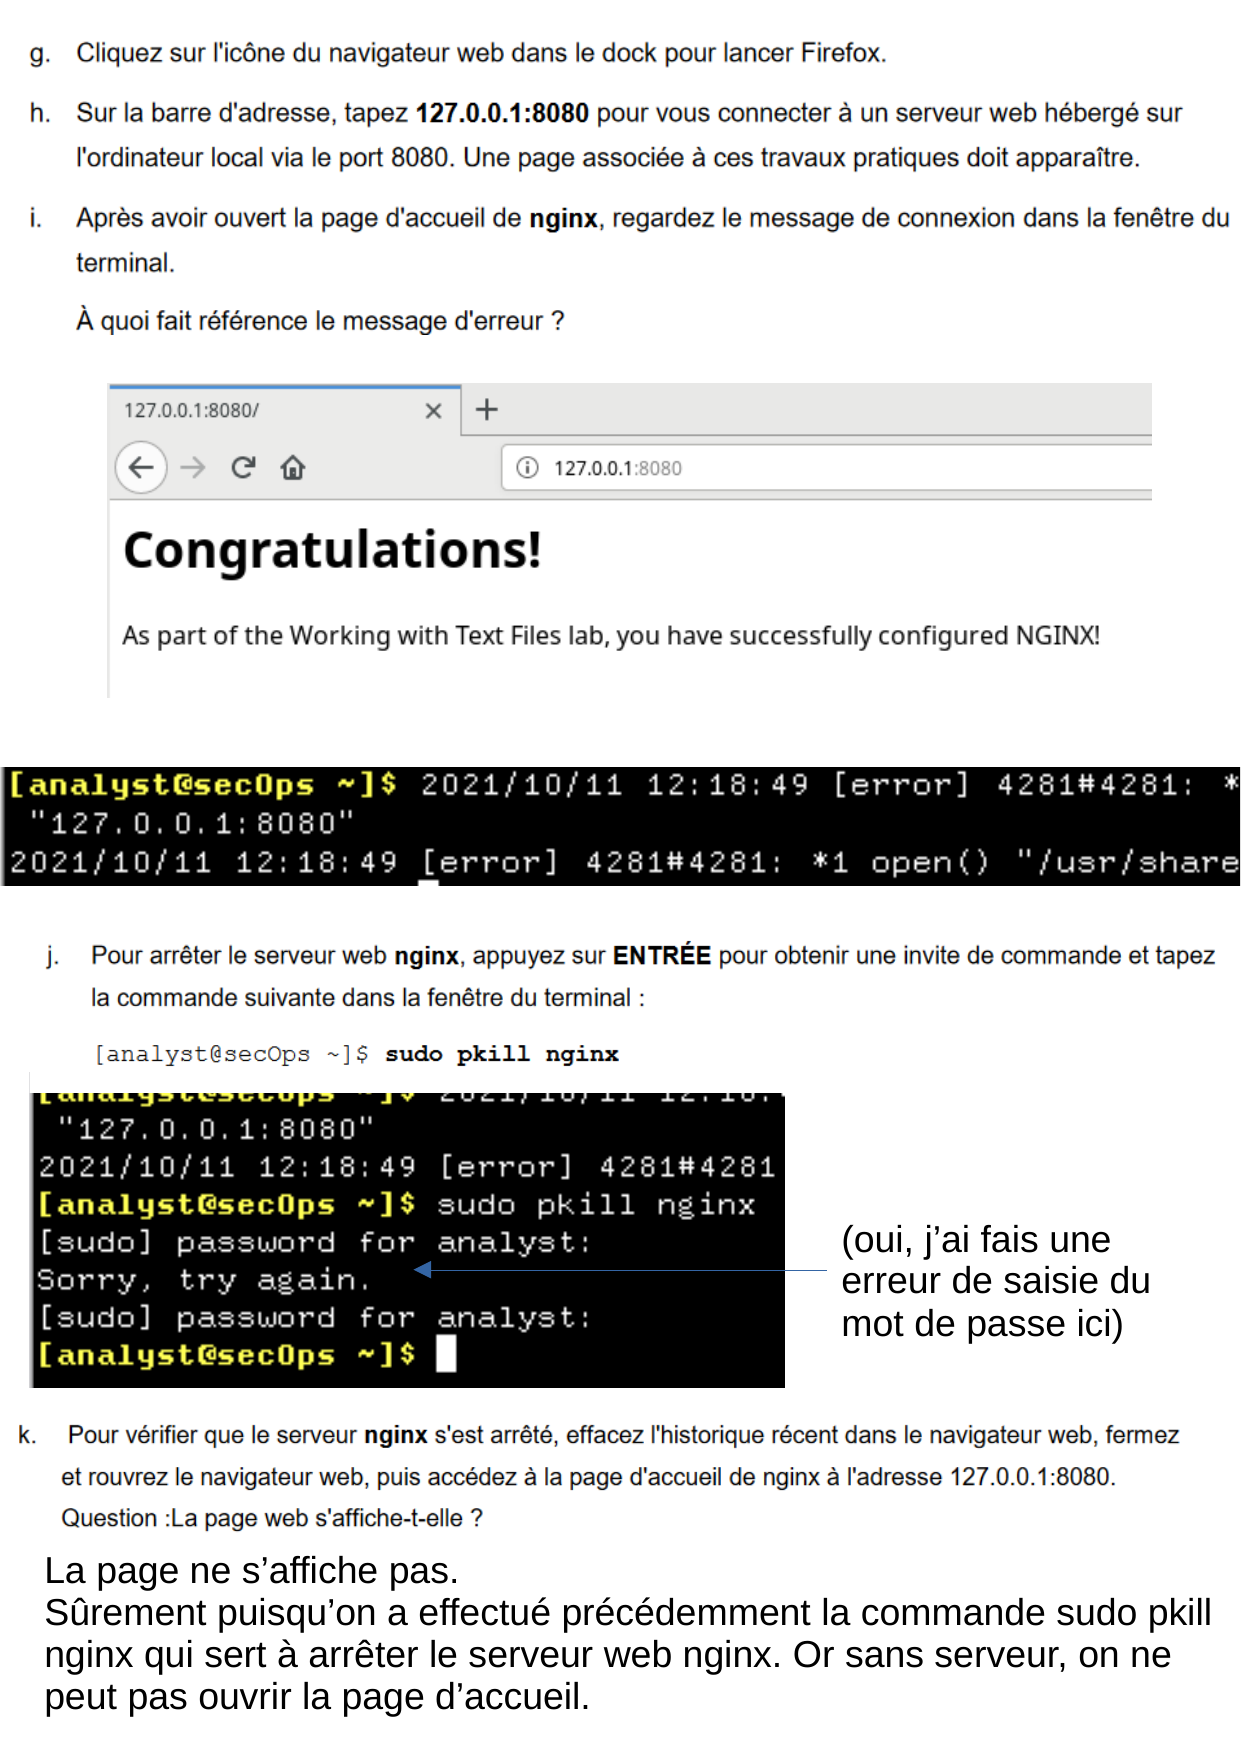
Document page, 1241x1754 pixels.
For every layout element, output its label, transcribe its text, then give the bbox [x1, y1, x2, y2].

picture [0, 767, 1241, 886]
picture [0, 1407, 1241, 1536]
text_box (oui, j’ai fais une erreur de saisie du mot de passe ici) [826, 1210, 1182, 1359]
picture [29, 924, 1241, 1388]
text_box La page ne s’affiche pas. Sûrement puisqu’on a effectué précédemment la commande sudo pkill nginx qui sert à arrêter le serveur web nginx. Or sans serveur, on ne peut pas ouvrir la page d’accueil. [29, 1542, 1241, 1726]
picture [107, 383, 1152, 698]
picture [0, 29, 1241, 335]
